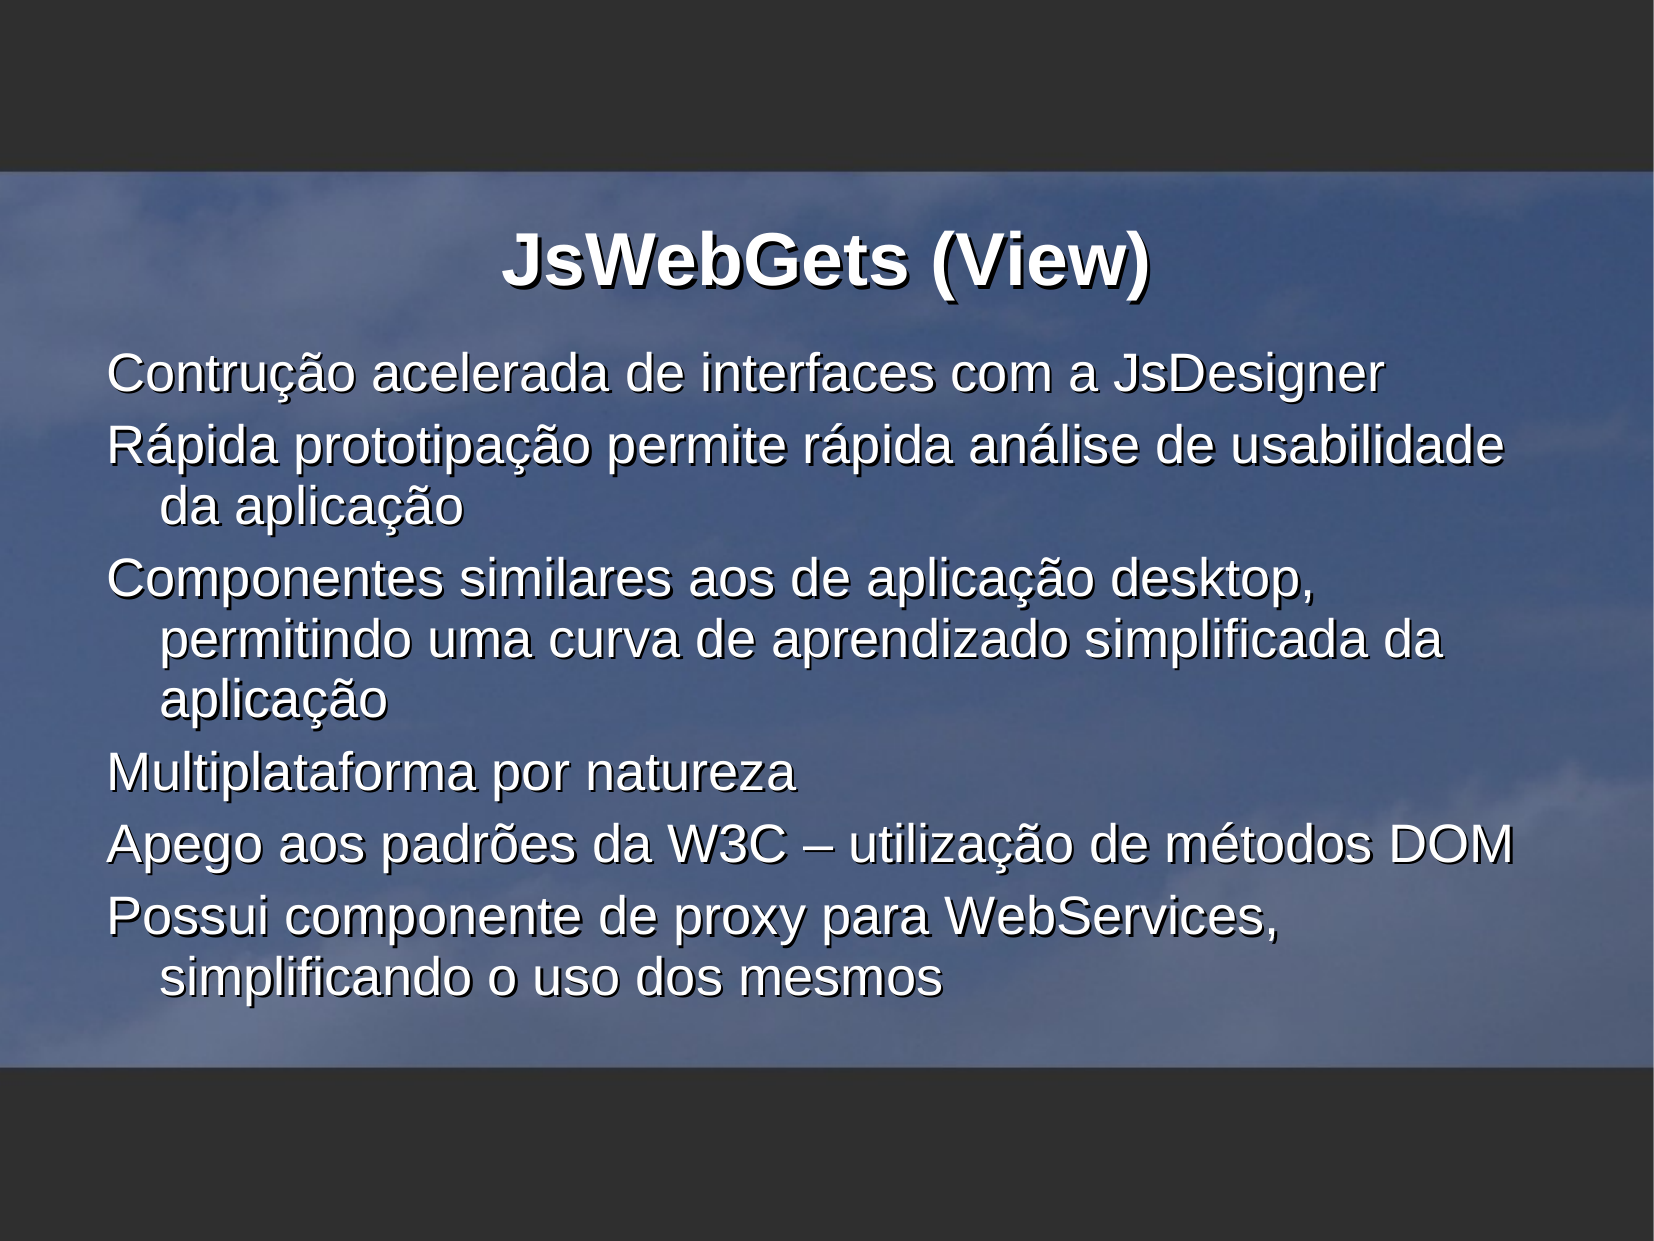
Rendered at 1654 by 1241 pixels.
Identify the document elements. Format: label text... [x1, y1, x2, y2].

list Contrução acelerada de interfaces com a JsDesigner Rápida prototipação permite rápida análise de usabilidade da aplicação Componentes similares aos de aplicação desktop, permitindo uma curva de aprendizado simplificada da aplicação Multiplataforma por natureza Apego aos padrões da W3C – utilização de métodos DOM Possui componente de proxy para WebServices, simplificando o uso dos mesmos [88, 342, 1565, 1007]
picture [0, 0, 1654, 1241]
title JsWebGets (View) [88, 178, 1565, 342]
